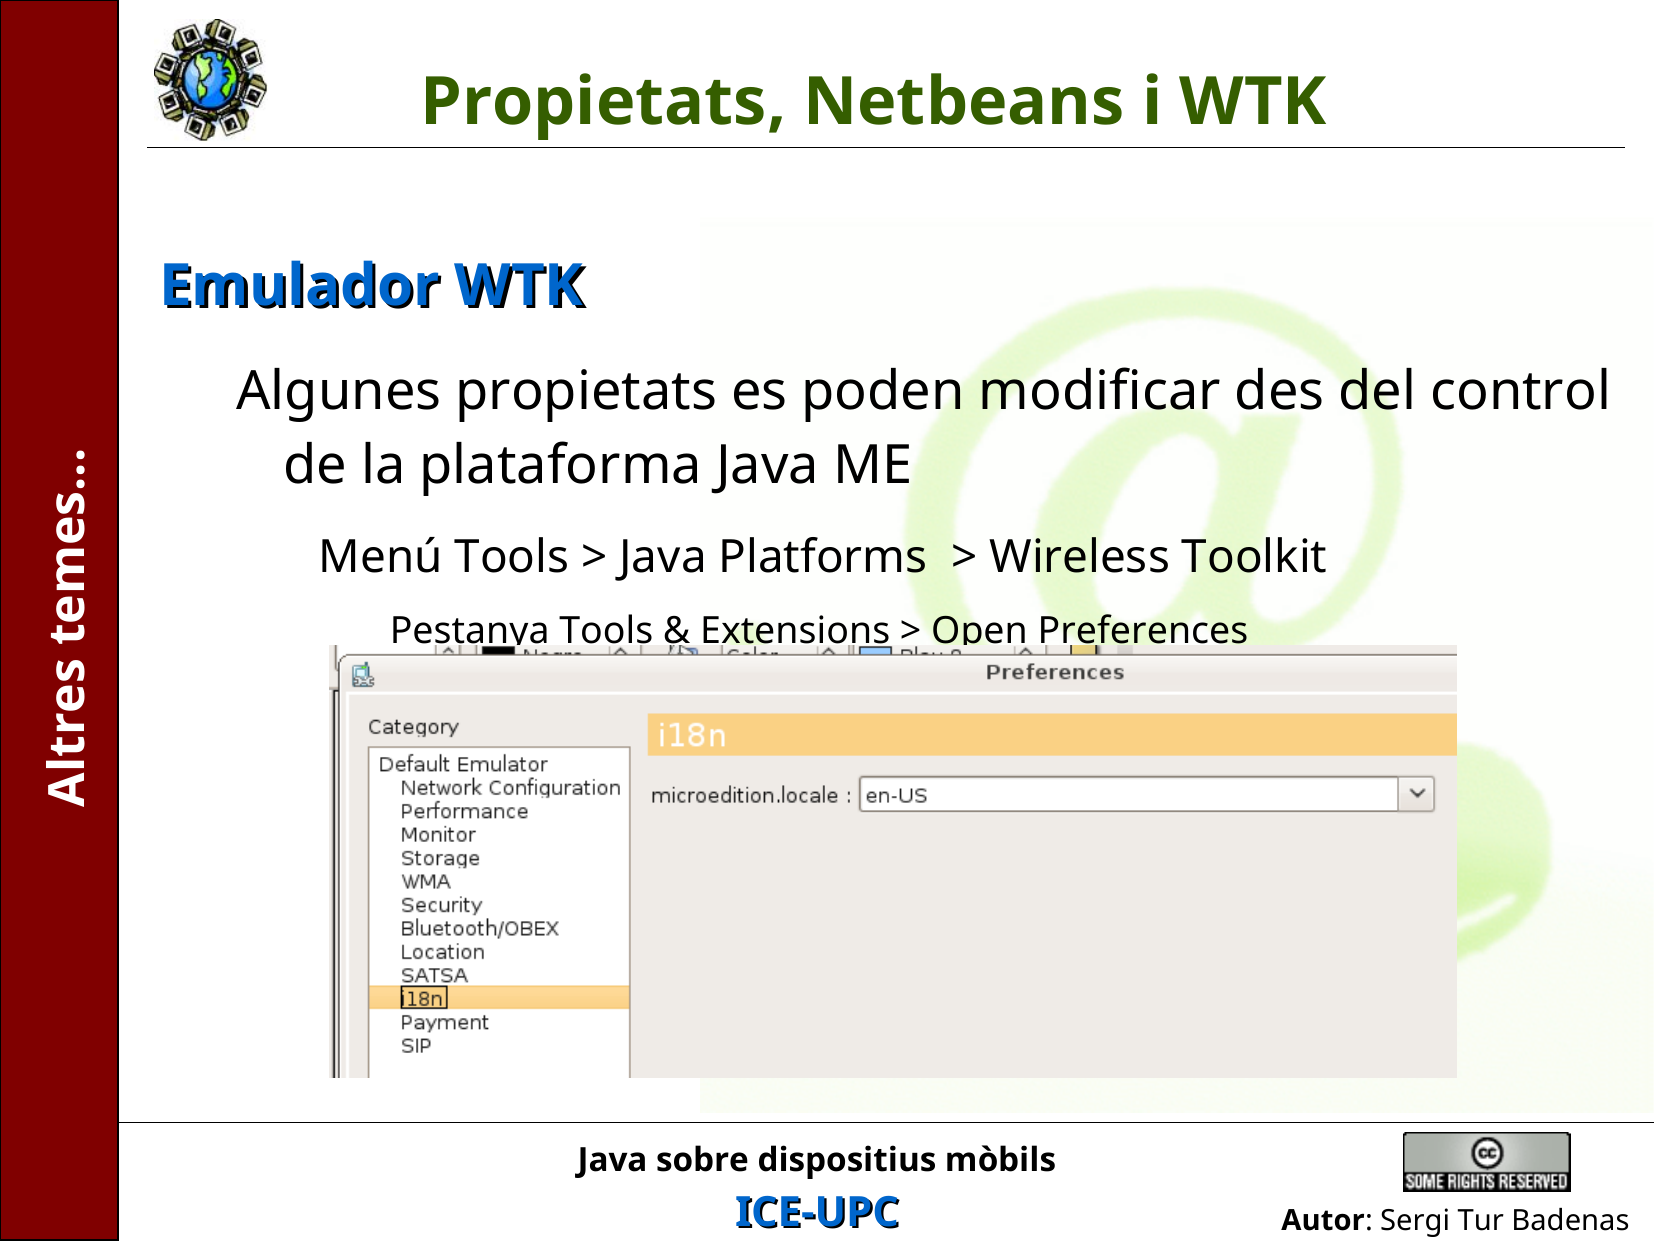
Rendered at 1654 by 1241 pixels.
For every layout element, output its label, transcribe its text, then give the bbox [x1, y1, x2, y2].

picture [329, 217, 1654, 1113]
picture [154, 19, 268, 56]
picture [1403, 1132, 1571, 1192]
title Propietats, Netbeans i WTK [129, 56, 1619, 141]
list Emulador WTK Algunes propietats es poden modificar des del control de la plataforma Java ME Menú Tools > Java Platforms > Wireless Toolkit Pestanya Tools & Extensions > Open Preferences [141, 242, 1630, 1078]
